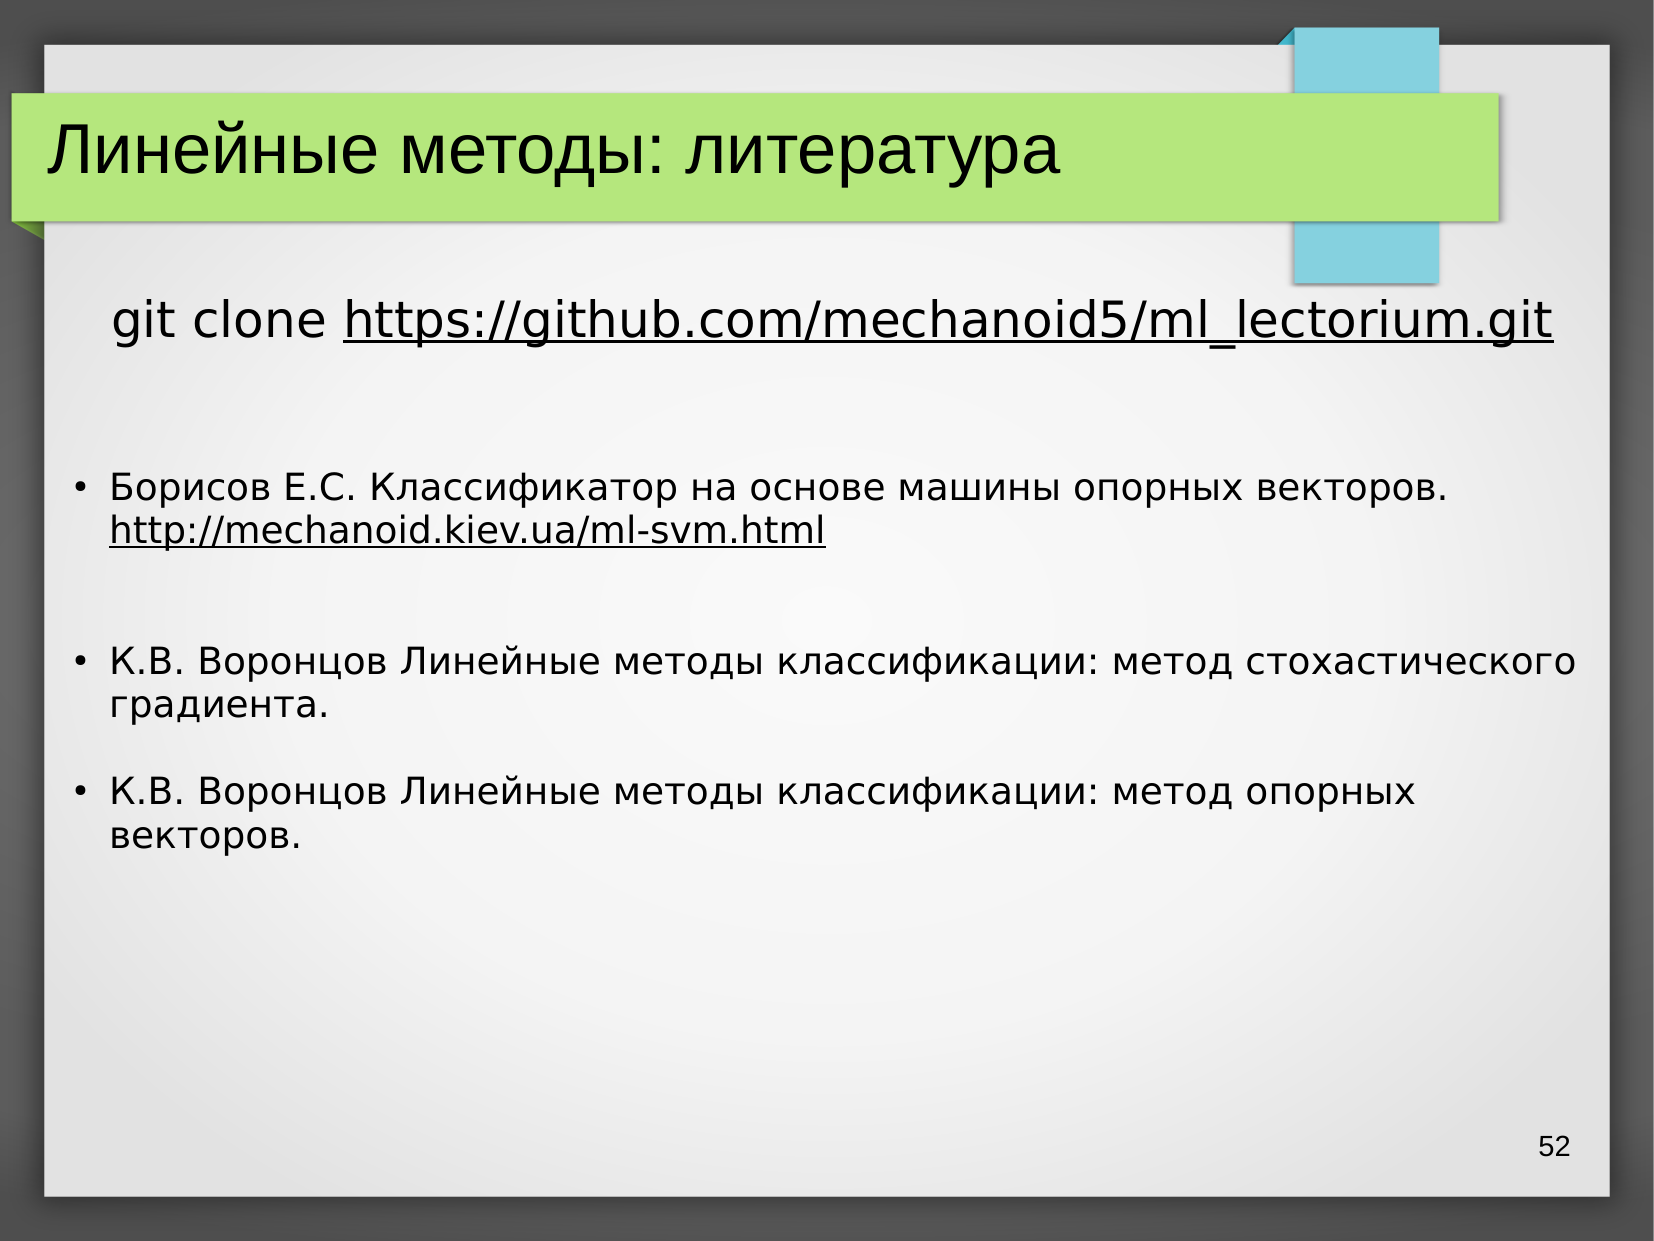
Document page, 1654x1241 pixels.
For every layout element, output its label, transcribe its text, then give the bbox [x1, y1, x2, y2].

title Линейные методы: литература [47, 109, 1501, 190]
picture [0, 0, 1654, 1241]
text_box git clone https://github.com/mechanoid5/ml_lectorium.git Борисов Е.С. Классификатор на основе машины опорных векторов. http://mechanoid.kiev.ua/ml-svm.html К.В. Воронцов Линейные методы классификации: метод стохастического градиента. К.В. Воронцов Линейные методы классификации: метод опорных векторов. [59, 283, 1607, 1134]
